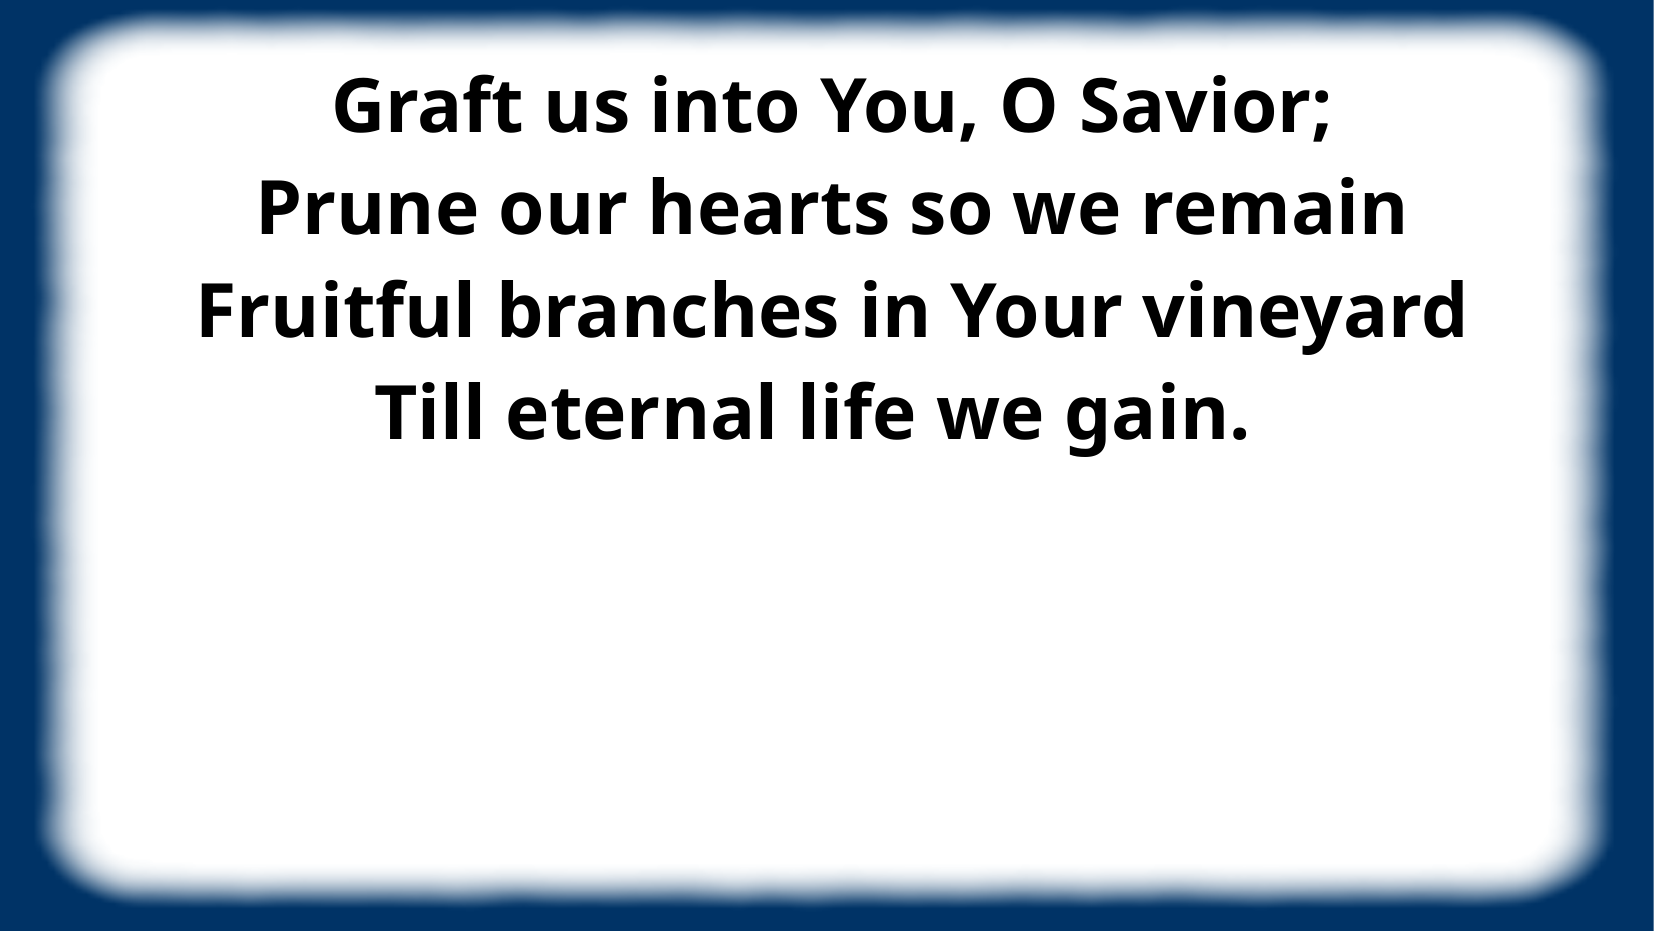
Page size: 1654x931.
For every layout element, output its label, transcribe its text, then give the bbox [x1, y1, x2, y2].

picture [0, 0, 1654, 931]
text_box Graft us into You, O Savior; Prune our hearts so we remain Fruitful branches in Your vineyard Till eternal life we gain. [90, 45, 1576, 466]
